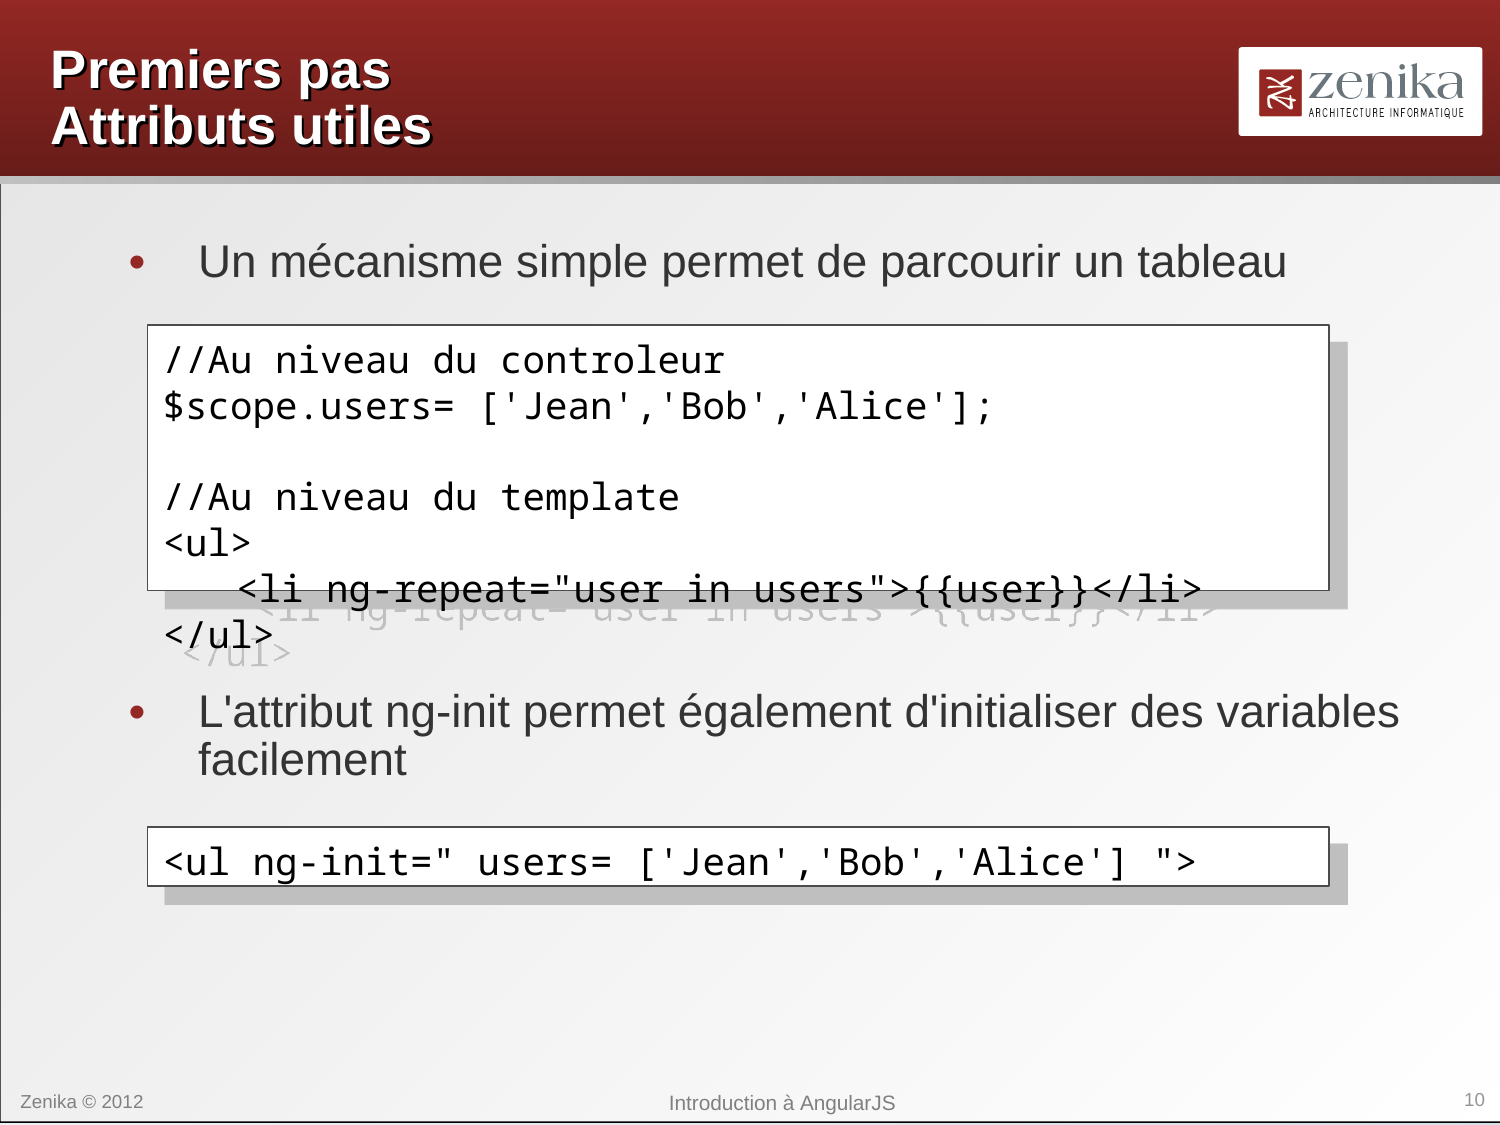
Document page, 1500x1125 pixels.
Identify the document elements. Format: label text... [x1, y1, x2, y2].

text_box //Au niveau du controleur $scope.users= ['Jean','Bob','Alice']; //Au niveau du template <ul> <li ng-repeat="user in users">{{user}}</li> </ul> [147, 324, 1329, 591]
title Premiers pas Attributs utiles [50, 15, 1206, 180]
list Un mécanisme simple permet de parcourir un tableau L'attribut ng-init permet également d'initialiser des variables facilement [59, 236, 1444, 1065]
text_box <ul ng-init=" users= ['Jean','Bob','Alice'] "> [147, 826, 1329, 886]
picture [1257, 58, 1464, 125]
